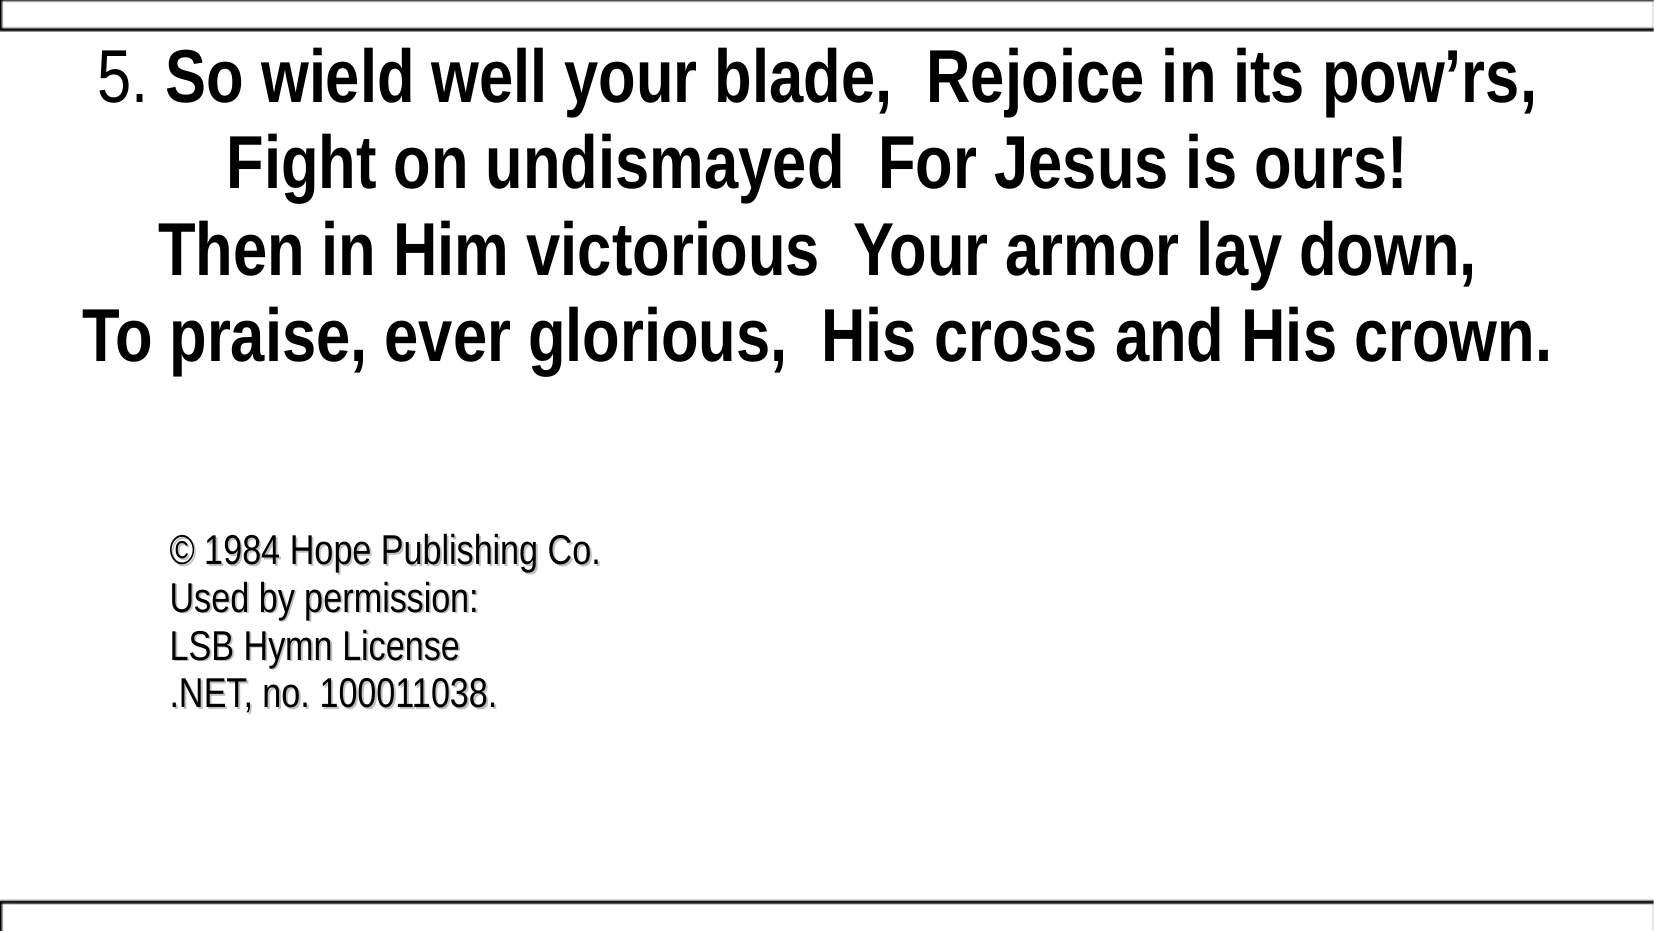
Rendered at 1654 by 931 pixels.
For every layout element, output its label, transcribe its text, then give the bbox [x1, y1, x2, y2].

text_box 5. So wield well your blade, Rejoice in its pow’rs, Fight on undismayed For Jesus is ours! Then in Him victorious Your armor lay down, To praise, ever glorious, His cross and His crown. © 1984 Hope Publishing Co. Used by permission: LSB Hymn License .NET, no. 100011038. [60, 24, 1576, 721]
picture [0, 0, 1654, 931]
